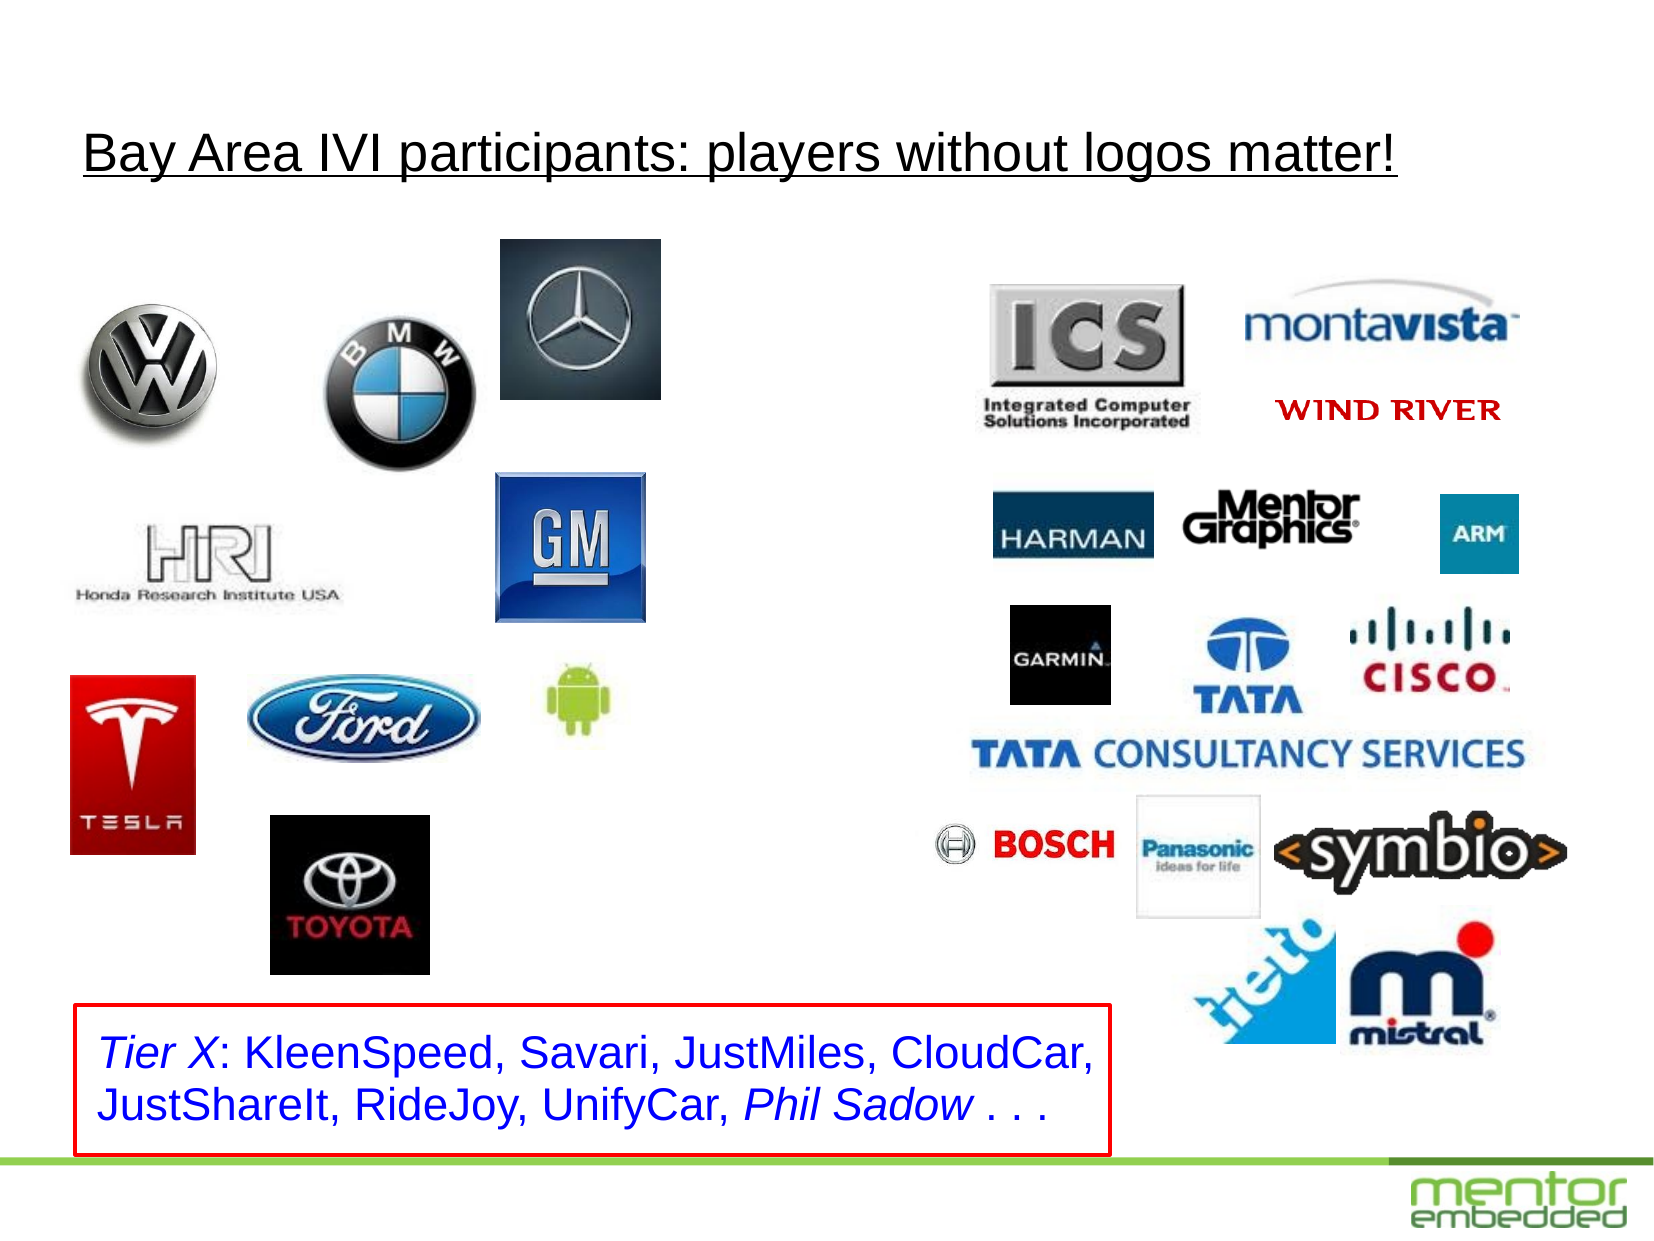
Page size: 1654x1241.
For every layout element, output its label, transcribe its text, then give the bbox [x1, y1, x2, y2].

text_box Tier X: KleenSpeed, Savari, JustMiles, CloudCar, JustShareIt, RideJoy, UnifyCar, Phil Sadow . . . [82, 1020, 1108, 1138]
picture [915, 445, 1588, 1044]
picture [1245, 262, 1520, 376]
picture [1275, 400, 1501, 421]
picture [530, 650, 631, 751]
picture [247, 674, 481, 763]
picture [74, 239, 675, 623]
picture [975, 284, 1201, 439]
picture [270, 815, 430, 976]
picture [70, 675, 196, 856]
title Bay Area IVI participants: players without logos matter! [82, 49, 1571, 257]
picture [1446, 521, 1508, 545]
picture [1177, 484, 1366, 556]
picture [60, 509, 361, 617]
picture [1411, 1171, 1627, 1228]
picture [1340, 905, 1501, 1066]
